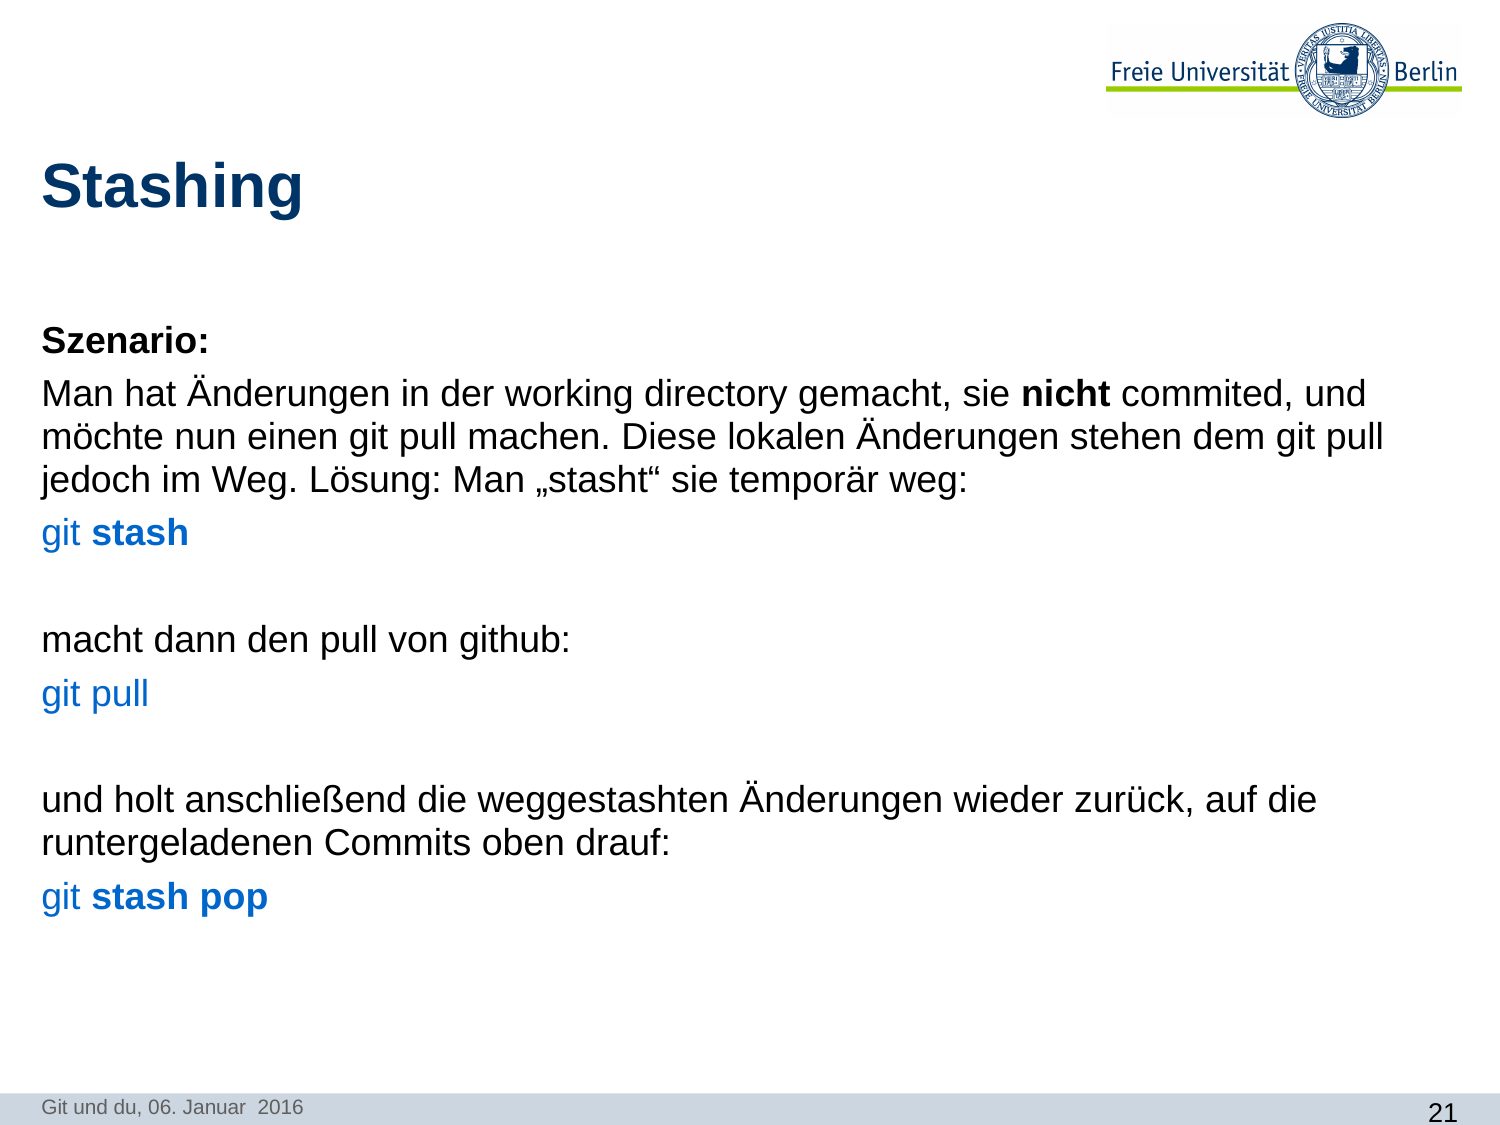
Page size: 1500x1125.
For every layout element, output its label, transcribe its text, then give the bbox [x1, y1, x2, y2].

list Szenario: Man hat Änderungen in der working directory gemacht, sie nicht commited, und möchte nun einen git pull machen. Diese lokalen Änderungen stehen dem git pull jedoch im Weg. Lösung: Man „stasht“ sie temporär weg: git stash macht dann den pull von github: git pull und holt anschließend die weggestashten Änderungen wieder zurück, auf die runtergeladenen Commits oben drauf: git stash pop [41, 265, 1460, 1064]
title Stashing [41, 150, 1460, 221]
picture [1106, 23, 1462, 118]
